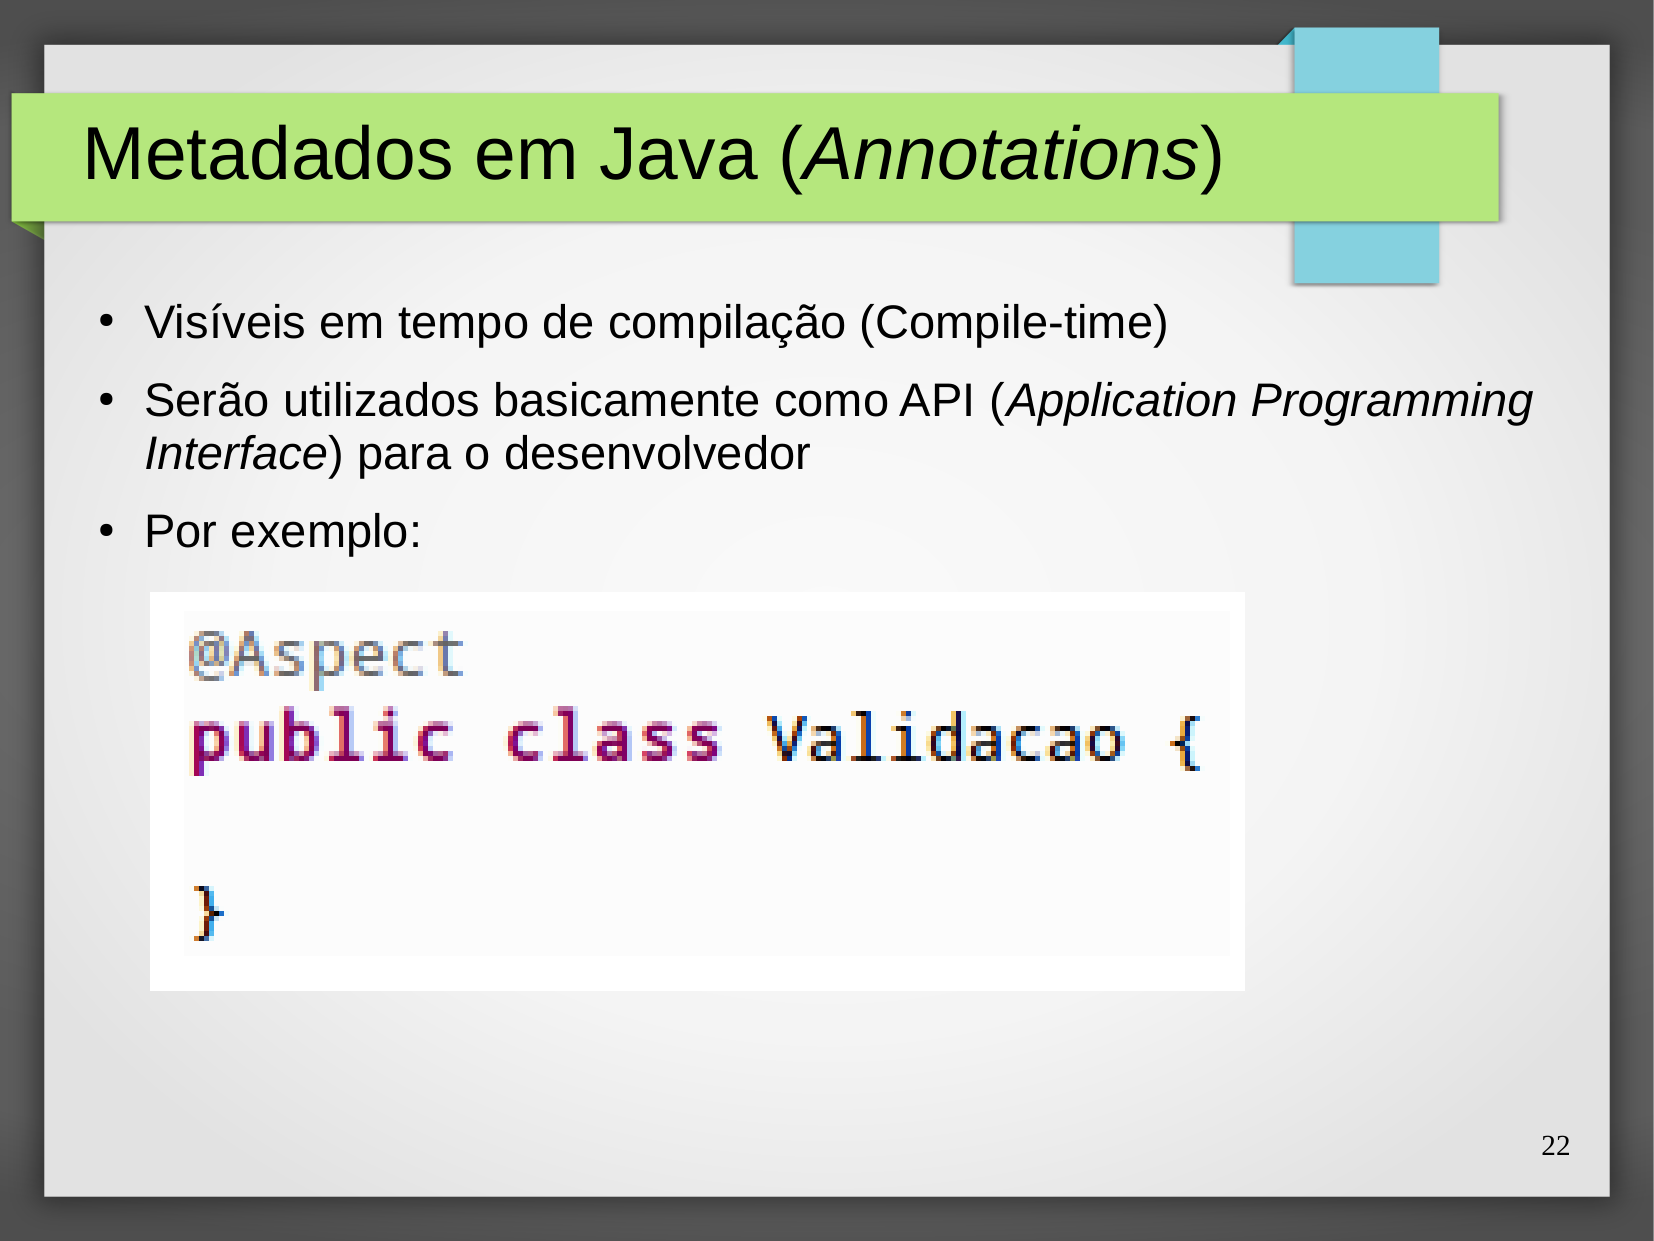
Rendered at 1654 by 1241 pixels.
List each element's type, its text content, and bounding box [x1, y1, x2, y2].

picture [0, 0, 1654, 1241]
list Visíveis em tempo de compilação (Compile-time) Serão utilizados basicamente como API (Application Programming Interface) para o desenvolvedor Por exemplo: [82, 295, 1571, 559]
title Metadados em Java (Annotations) [82, 94, 1264, 213]
